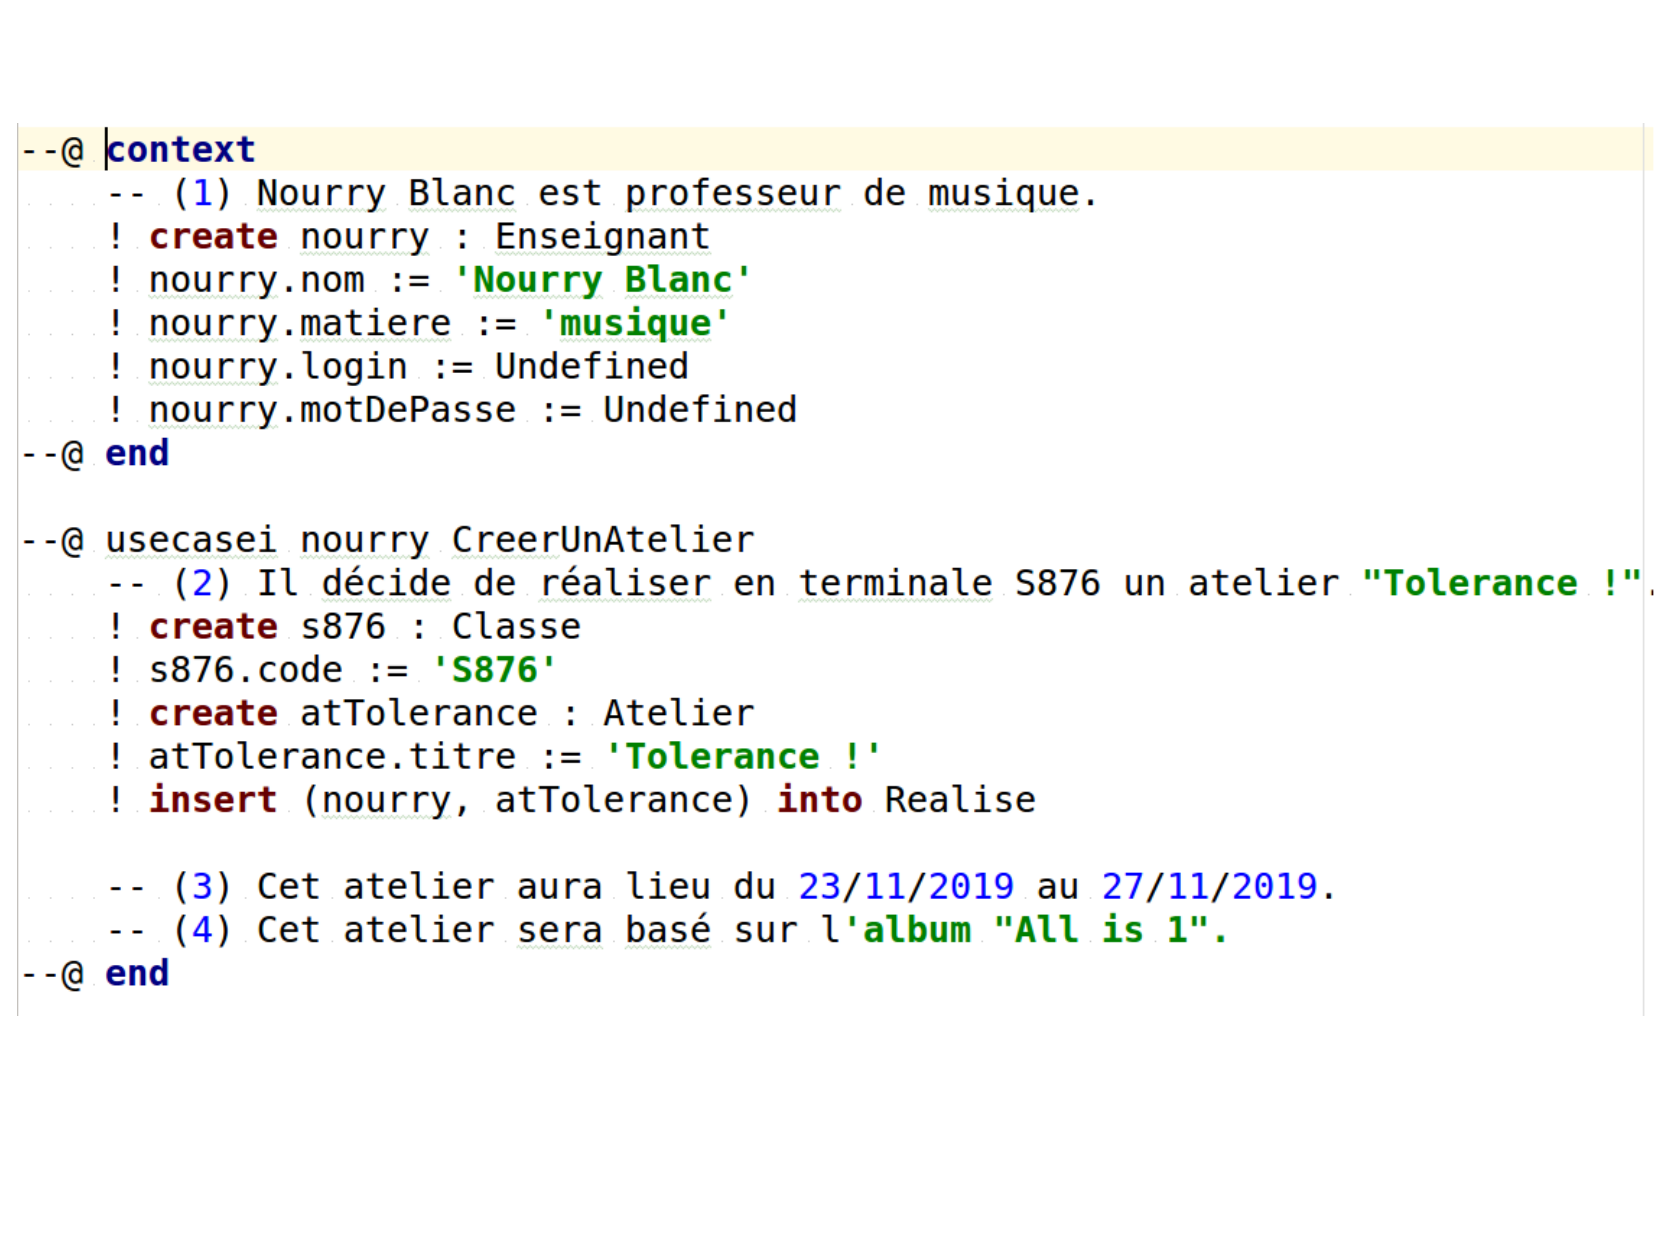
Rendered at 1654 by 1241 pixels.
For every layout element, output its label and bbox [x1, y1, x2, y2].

picture [17, 123, 1654, 1016]
